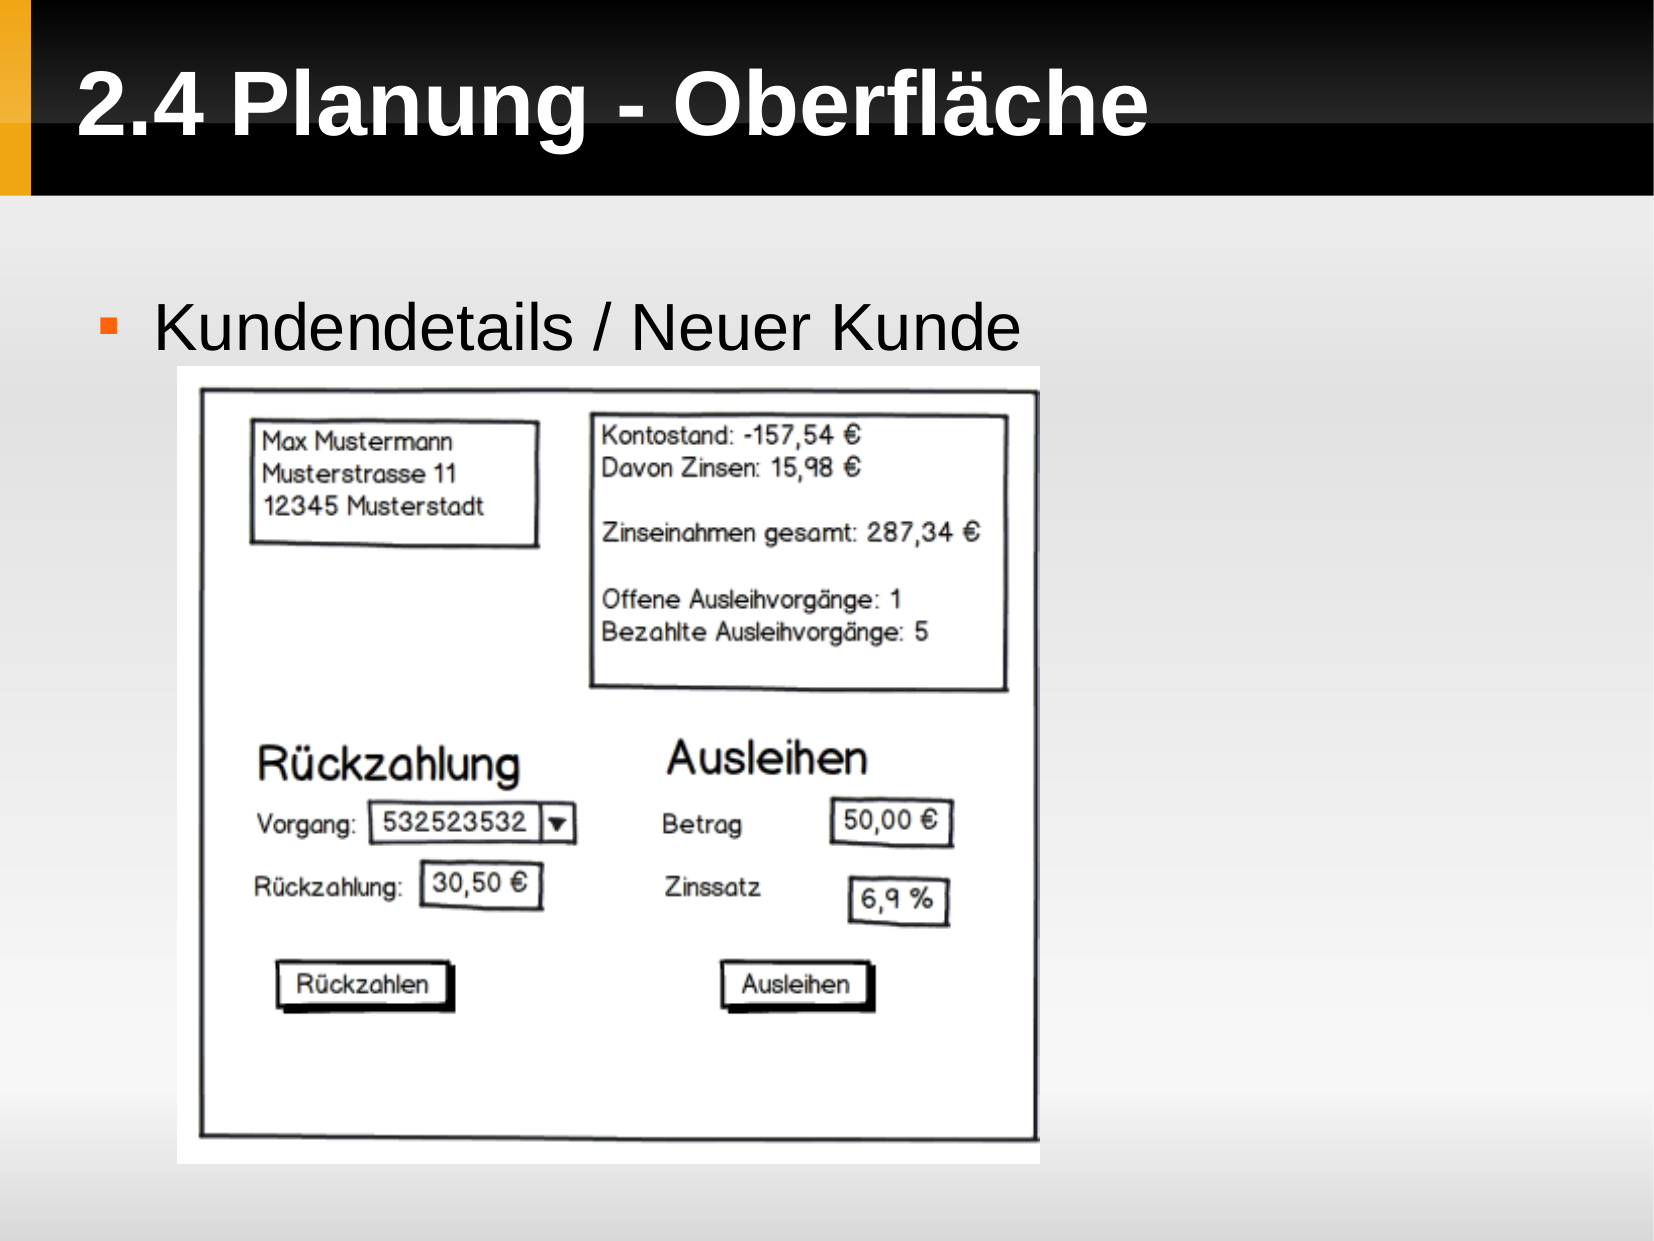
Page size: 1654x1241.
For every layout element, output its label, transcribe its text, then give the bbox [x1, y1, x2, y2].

title 2.4 Planung - Oberfläche [76, 0, 1565, 208]
picture [0, 0, 1654, 1241]
list Kundendetails / Neuer Kunde [82, 290, 1571, 1109]
